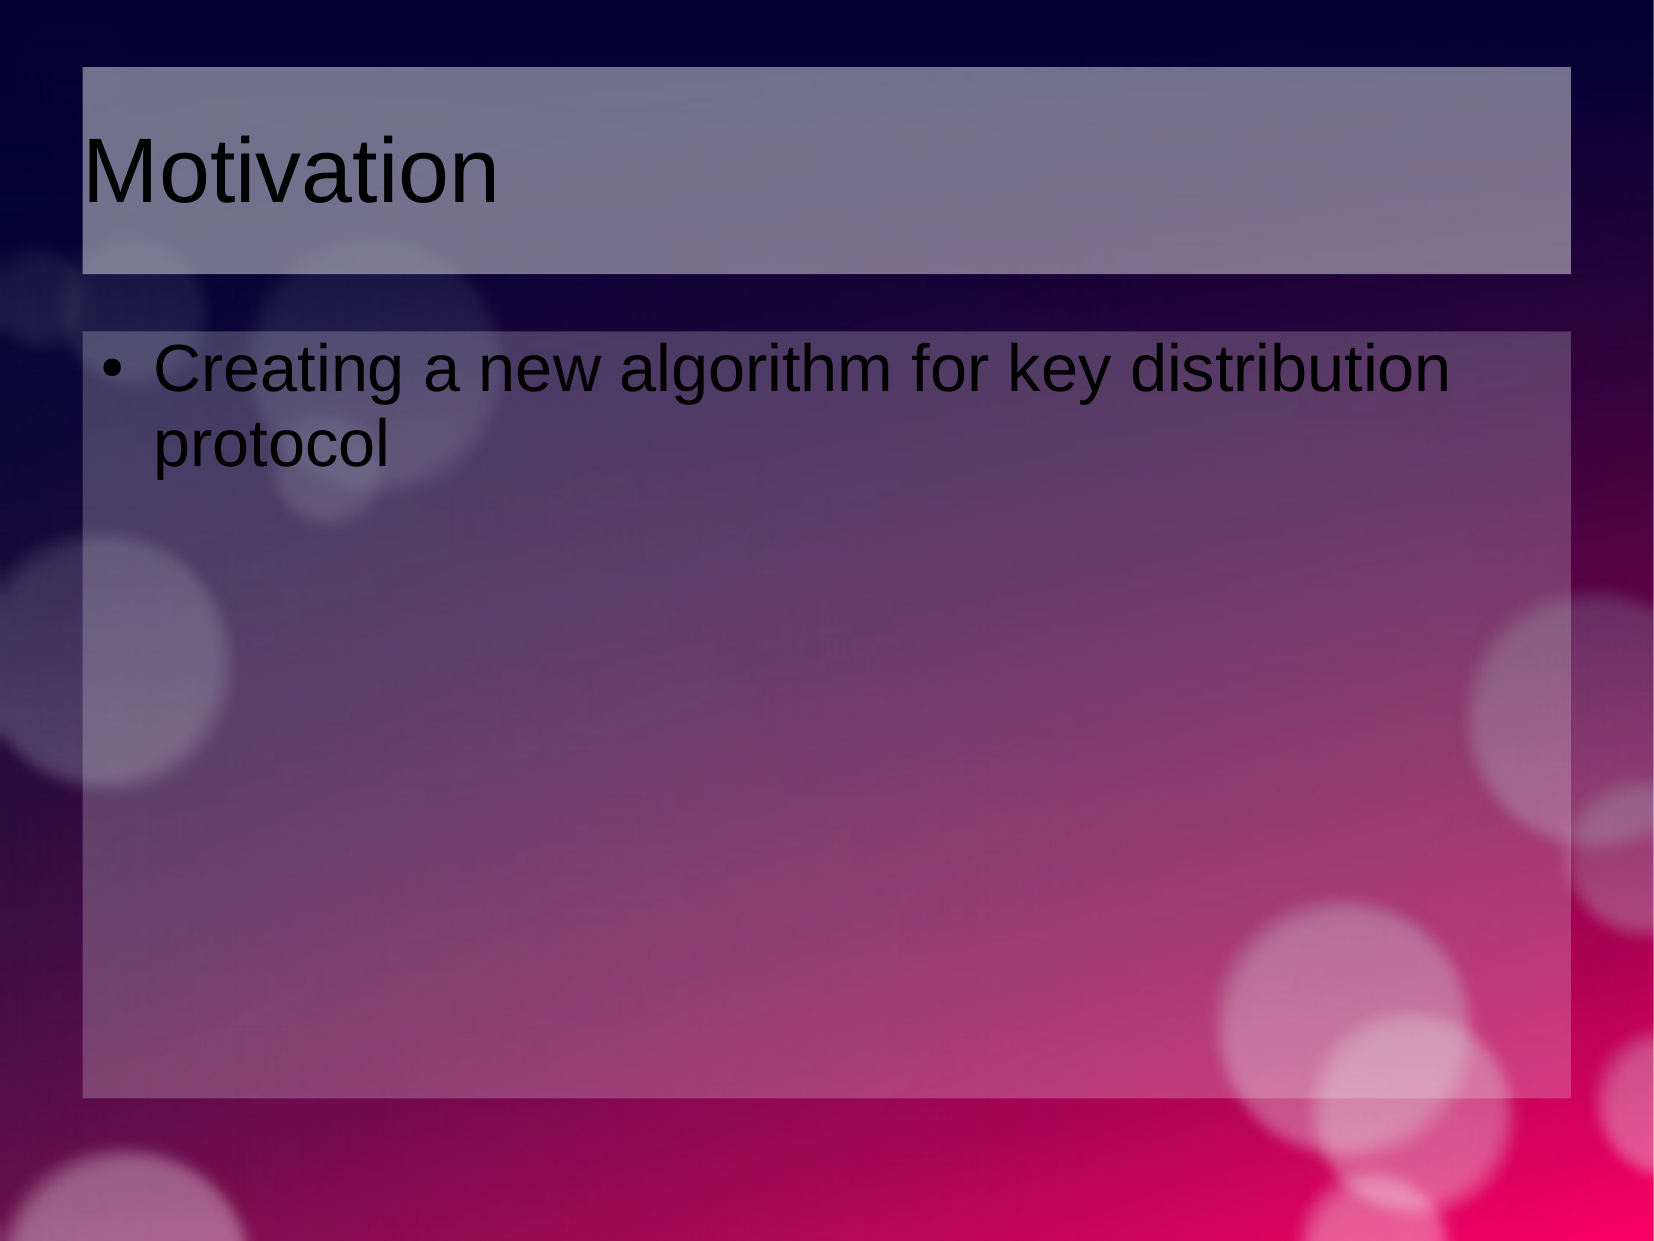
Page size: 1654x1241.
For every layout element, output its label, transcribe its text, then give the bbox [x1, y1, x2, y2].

title Motivation [82, 67, 1571, 275]
picture [0, 0, 1654, 1241]
list Creating a new algorithm for key distribution protocol [82, 331, 1571, 1099]
